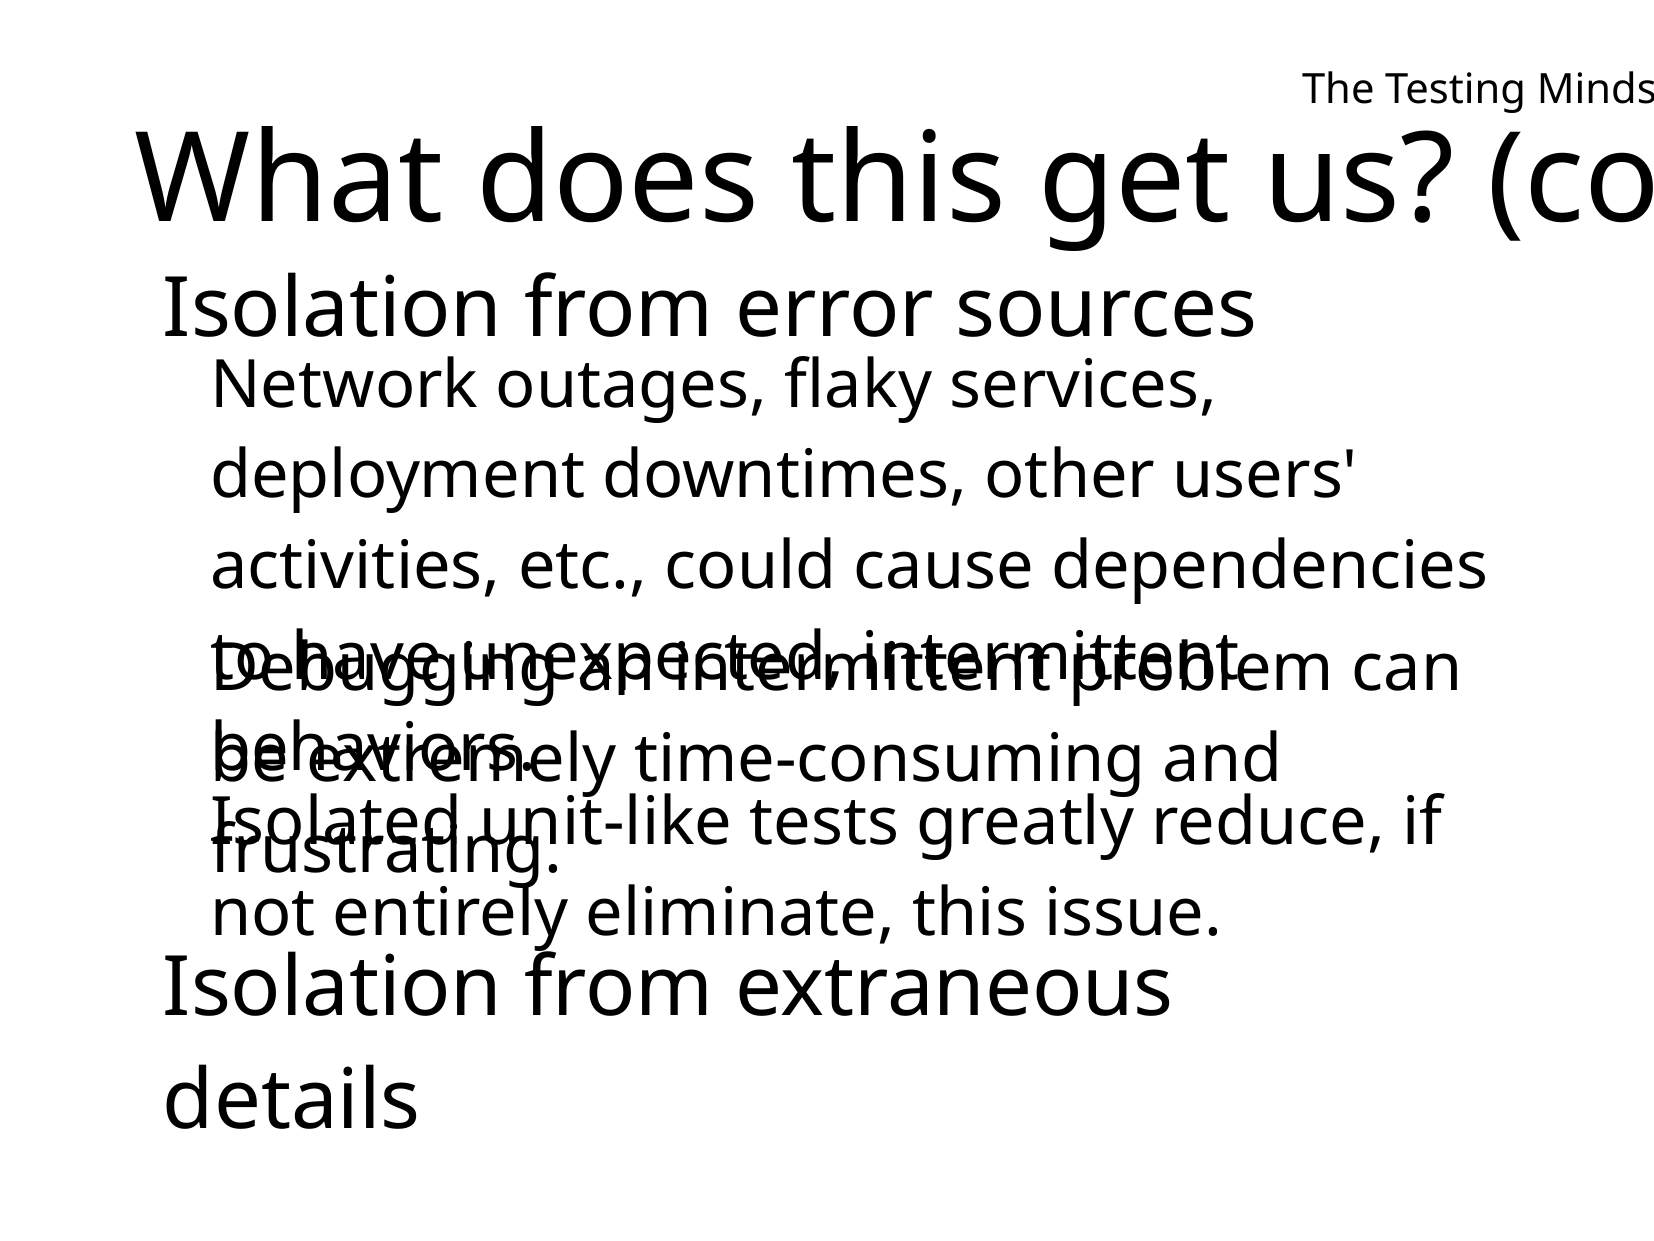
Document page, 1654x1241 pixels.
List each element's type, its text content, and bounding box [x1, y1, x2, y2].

text_box Isolation from error sources [148, 240, 1411, 332]
text_box Isolation from extraneous details [148, 919, 1411, 1011]
text_box The Testing Mindset [1287, 51, 1616, 106]
text_box What does this get us? (cont) [120, 80, 1508, 211]
text_box Network outages, flaky services, deployment downtimes, other users' activities, etc., could cause dependencies to have unexpected, intermittent behaviors. [195, 328, 1531, 589]
text_box Debugging an intermittent problem can be extremely time-consuming and frustrating. [195, 612, 1531, 750]
text_box Isolated unit-like tests greatly reduce, if not entirely eliminate, this issue. [195, 765, 1531, 904]
